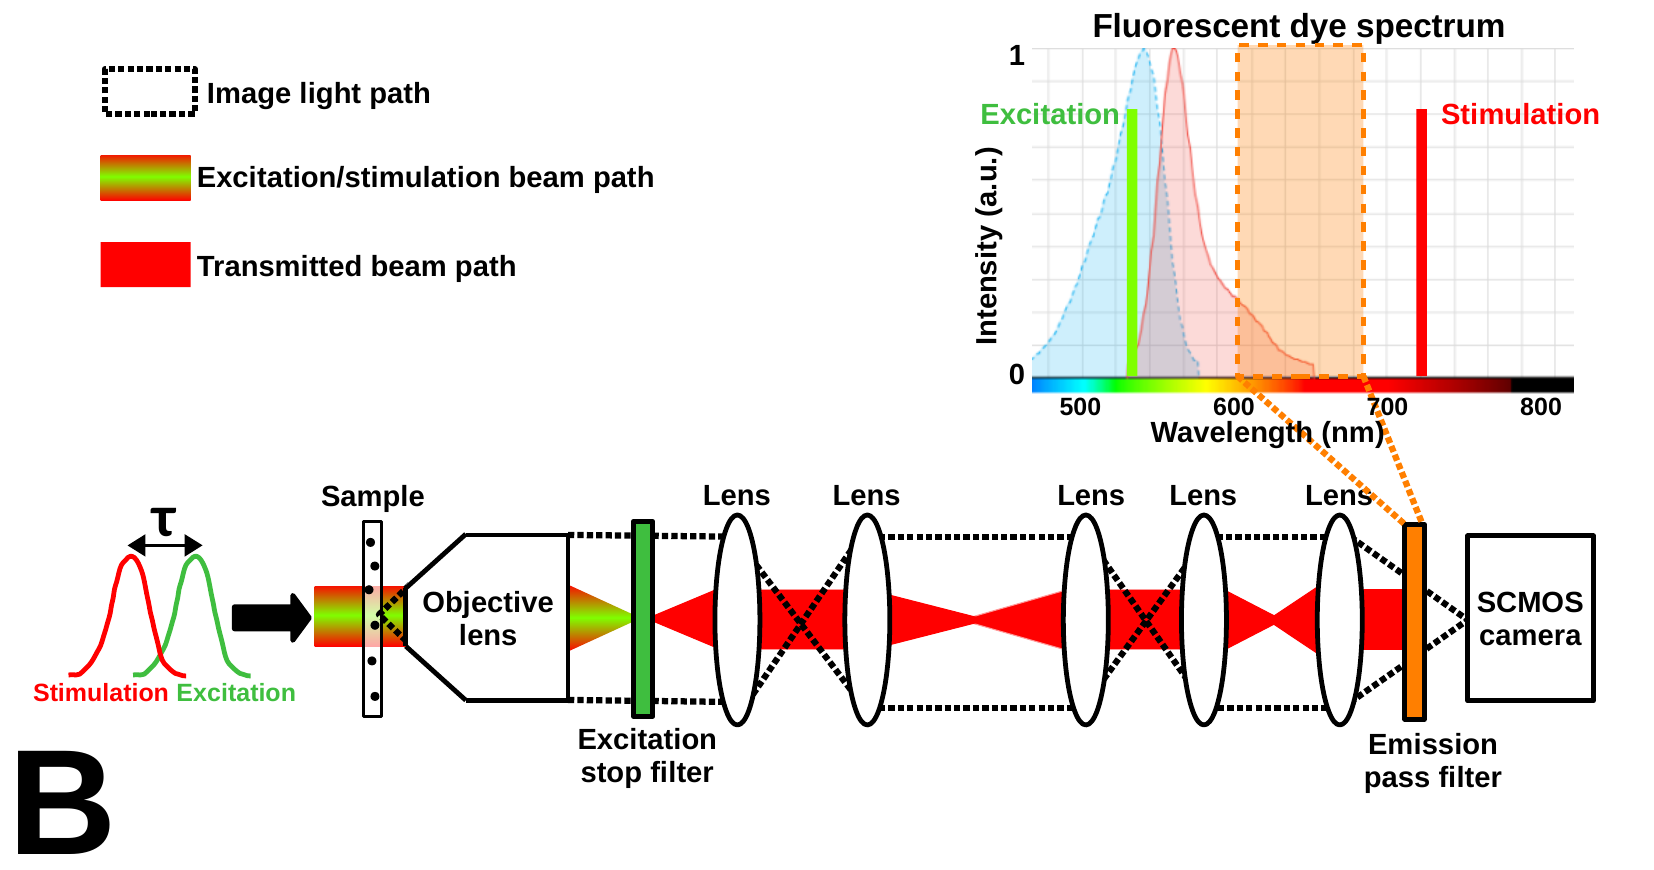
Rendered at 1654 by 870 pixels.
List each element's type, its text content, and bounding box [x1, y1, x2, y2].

text_box Lens [814, 471, 920, 521]
text_box Lens [1286, 471, 1392, 522]
text_box [1467, 659, 1594, 701]
text_box [1467, 535, 1594, 578]
text_box 1 [954, 31, 1080, 90]
text_box [234, 595, 310, 641]
text_box [100, 155, 182, 201]
text_box [571, 514, 1425, 725]
text_box SCMOS camera [1447, 578, 1613, 659]
text_box Image light path [192, 69, 481, 117]
text_box Excitation stop filter [547, 715, 748, 796]
text_box Excitation [948, 90, 1152, 171]
text_box [314, 521, 405, 717]
text_box 700 [1325, 385, 1451, 456]
text_box [104, 69, 192, 115]
text_box Stimulation [0, 671, 135, 711]
text_box Lens [1038, 471, 1144, 521]
text_box Stimulation [1419, 90, 1622, 171]
text_box τ [118, 485, 209, 559]
text_box B [0, 711, 190, 870]
text_box [425, 659, 566, 698]
text_box [422, 537, 566, 578]
text_box 600 [1171, 385, 1297, 408]
text_box [1416, 109, 1427, 377]
picture [1042, 48, 1574, 395]
text_box [1237, 45, 1364, 377]
text_box 500 [1017, 385, 1144, 456]
text_box [100, 242, 182, 288]
text_box [1126, 171, 1138, 377]
text_box Lens [684, 471, 790, 521]
text_box Objective lens [405, 578, 571, 659]
text_box Excitation/stimulation beam path [182, 153, 689, 233]
text_box 800 [1478, 385, 1604, 456]
text_box Sample [288, 472, 458, 520]
text_box Fluorescent dye spectrum [1044, 0, 1555, 81]
text_box Excitation [135, 671, 338, 721]
text_box Transmitted beam path [182, 242, 533, 291]
text_box 0 [954, 350, 1080, 421]
text_box Intensity (a.u.) [962, 171, 1042, 362]
text_box Wavelength (nm) [1128, 408, 1408, 456]
text_box Emission pass filter [1333, 720, 1533, 801]
text_box Lens [1150, 471, 1256, 522]
